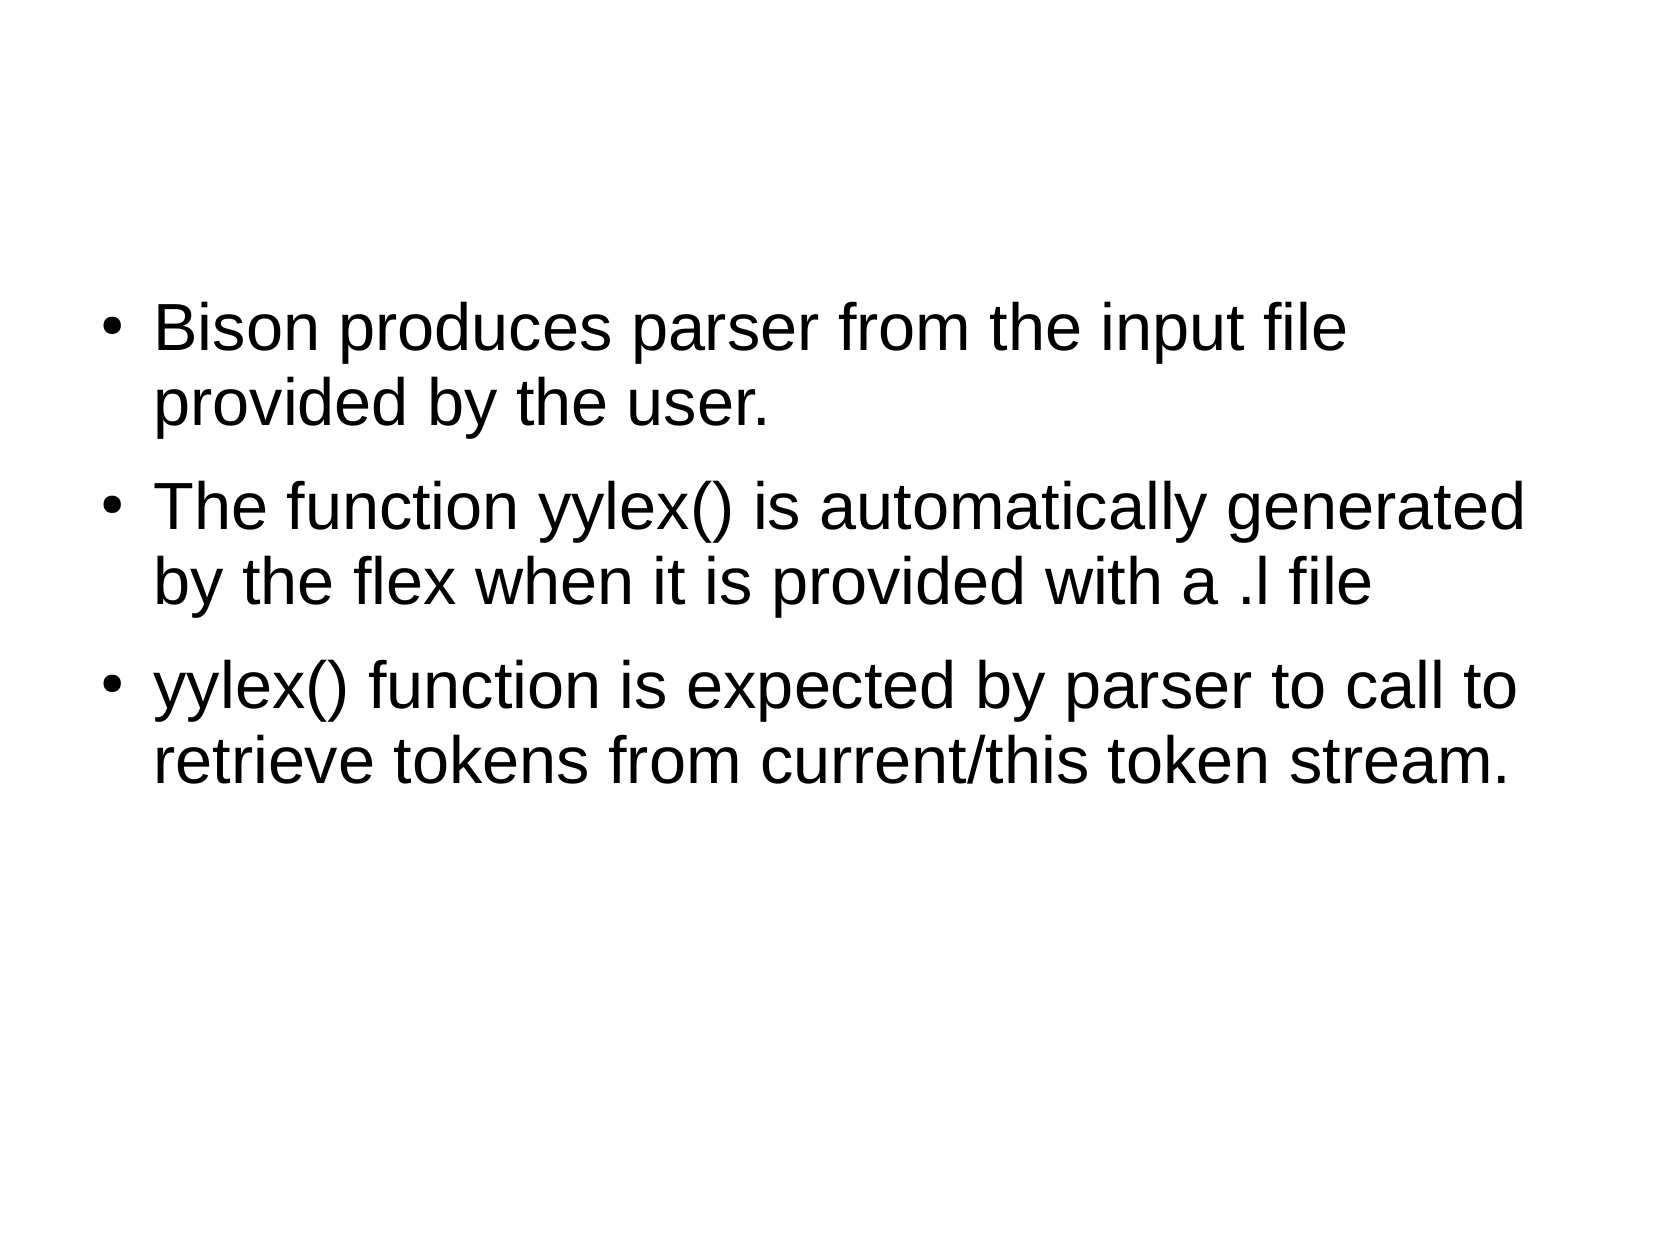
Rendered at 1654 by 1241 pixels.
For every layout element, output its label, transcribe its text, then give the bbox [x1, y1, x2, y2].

list Bison produces parser from the input file provided by the user. The function yylex() is automatically generated by the flex when it is provided with a .l file yylex() function is expected by parser to call to retrieve tokens from current/this token stream. [82, 290, 1571, 1010]
